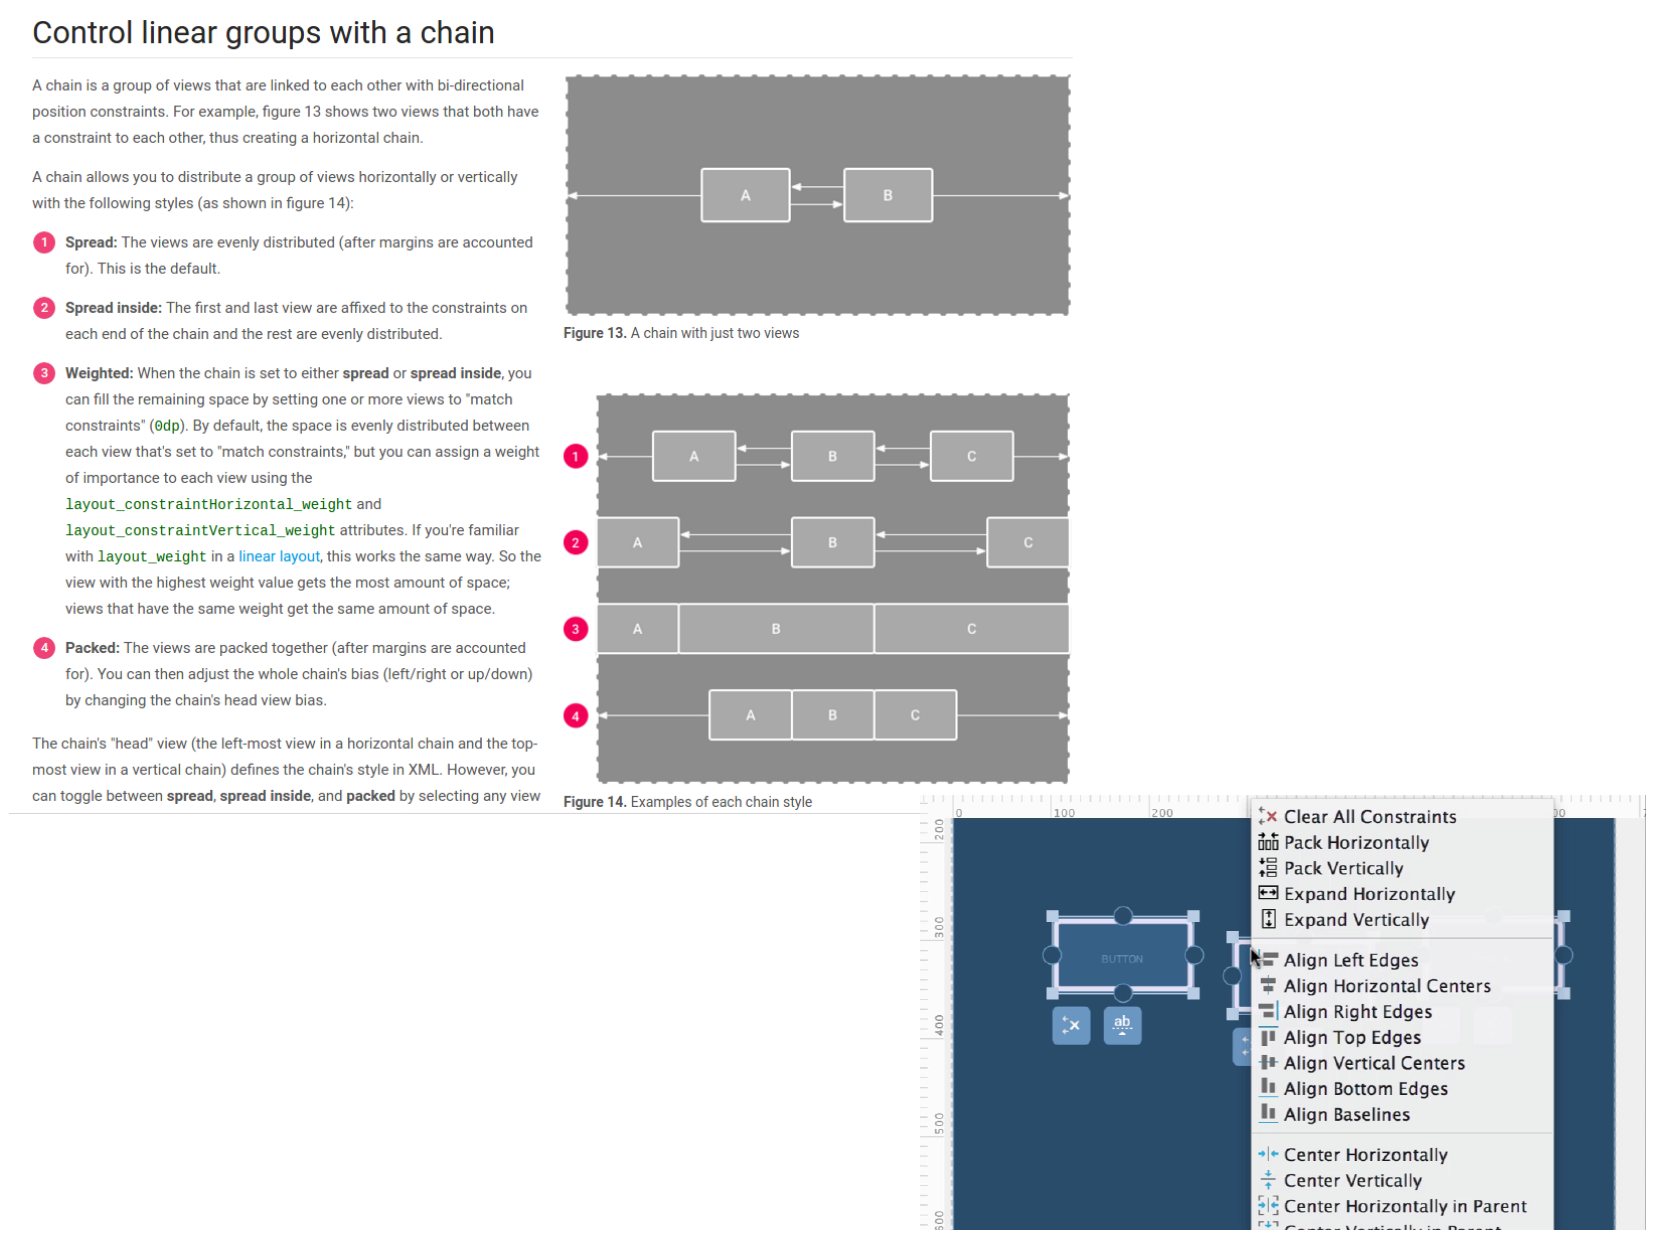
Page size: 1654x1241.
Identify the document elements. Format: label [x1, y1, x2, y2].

text_box [919, 795, 1647, 1231]
picture [9, 9, 1104, 814]
